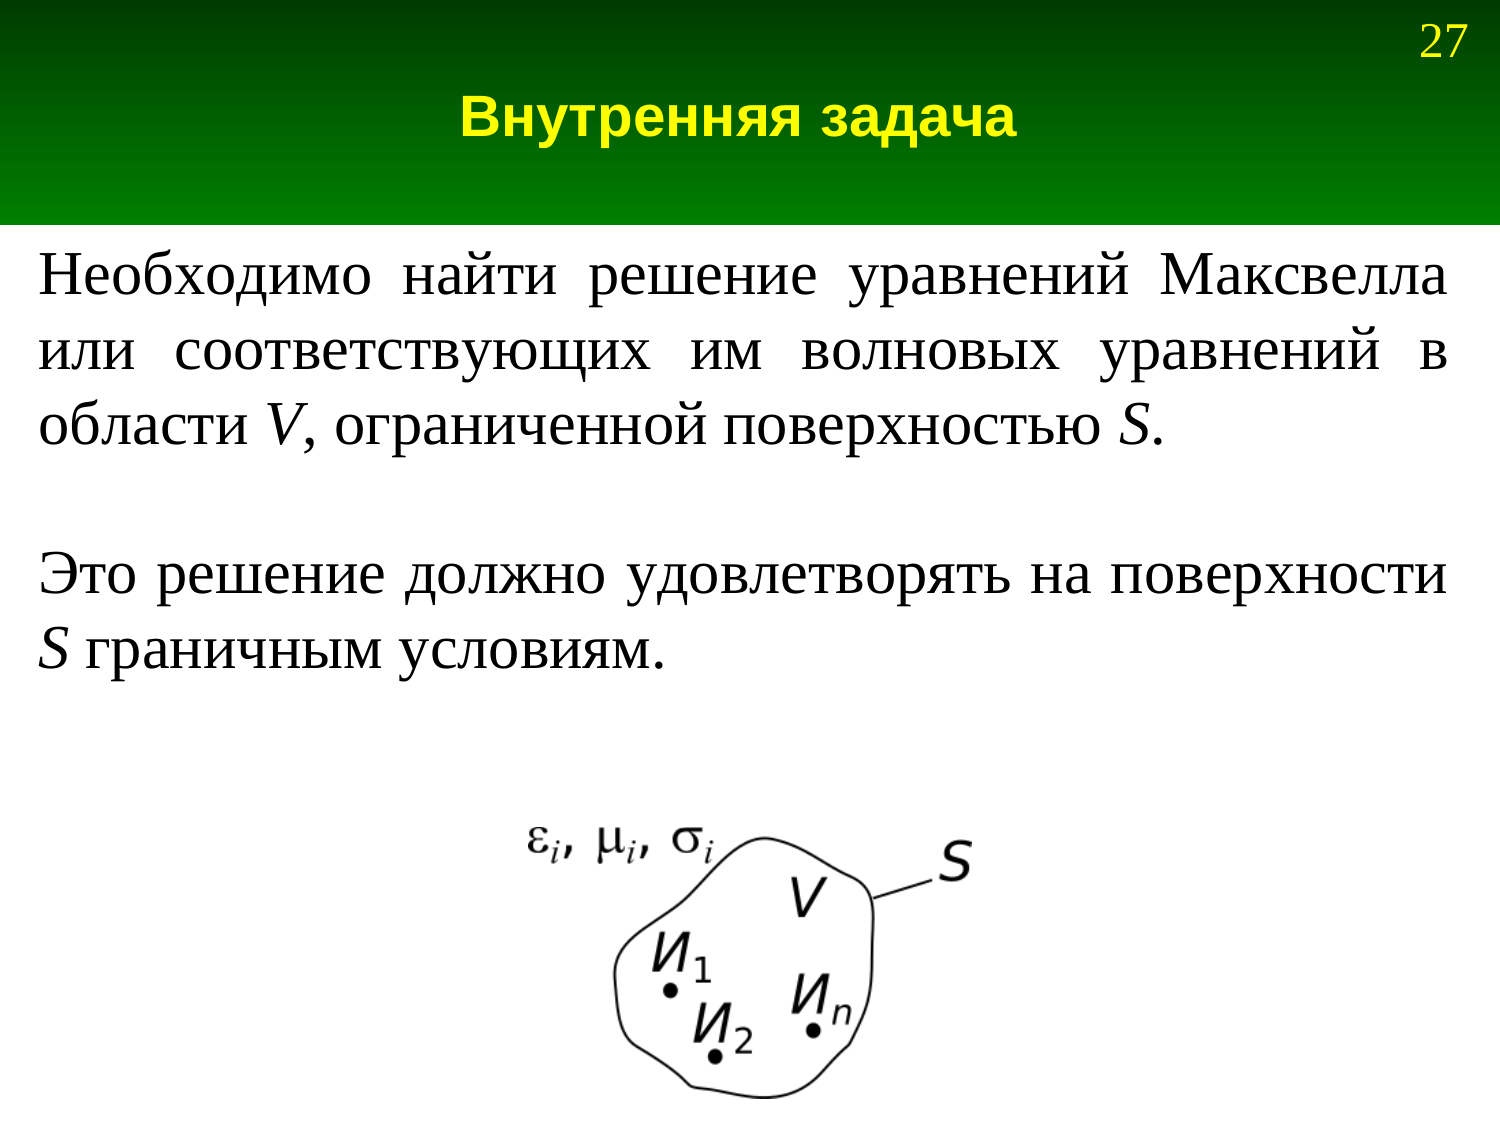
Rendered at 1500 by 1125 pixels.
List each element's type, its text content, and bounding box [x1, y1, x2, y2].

picture [528, 827, 972, 1099]
text_box Необходимо найти решение уравнений Максвелла или соответствующих им волновых уравнений в области V, ограниченной поверхностью S. Это решение должно удовлетворять на поверхности S граничным условиям. [23, 224, 1489, 870]
title Внутренняя задача [88, 18, 1389, 207]
